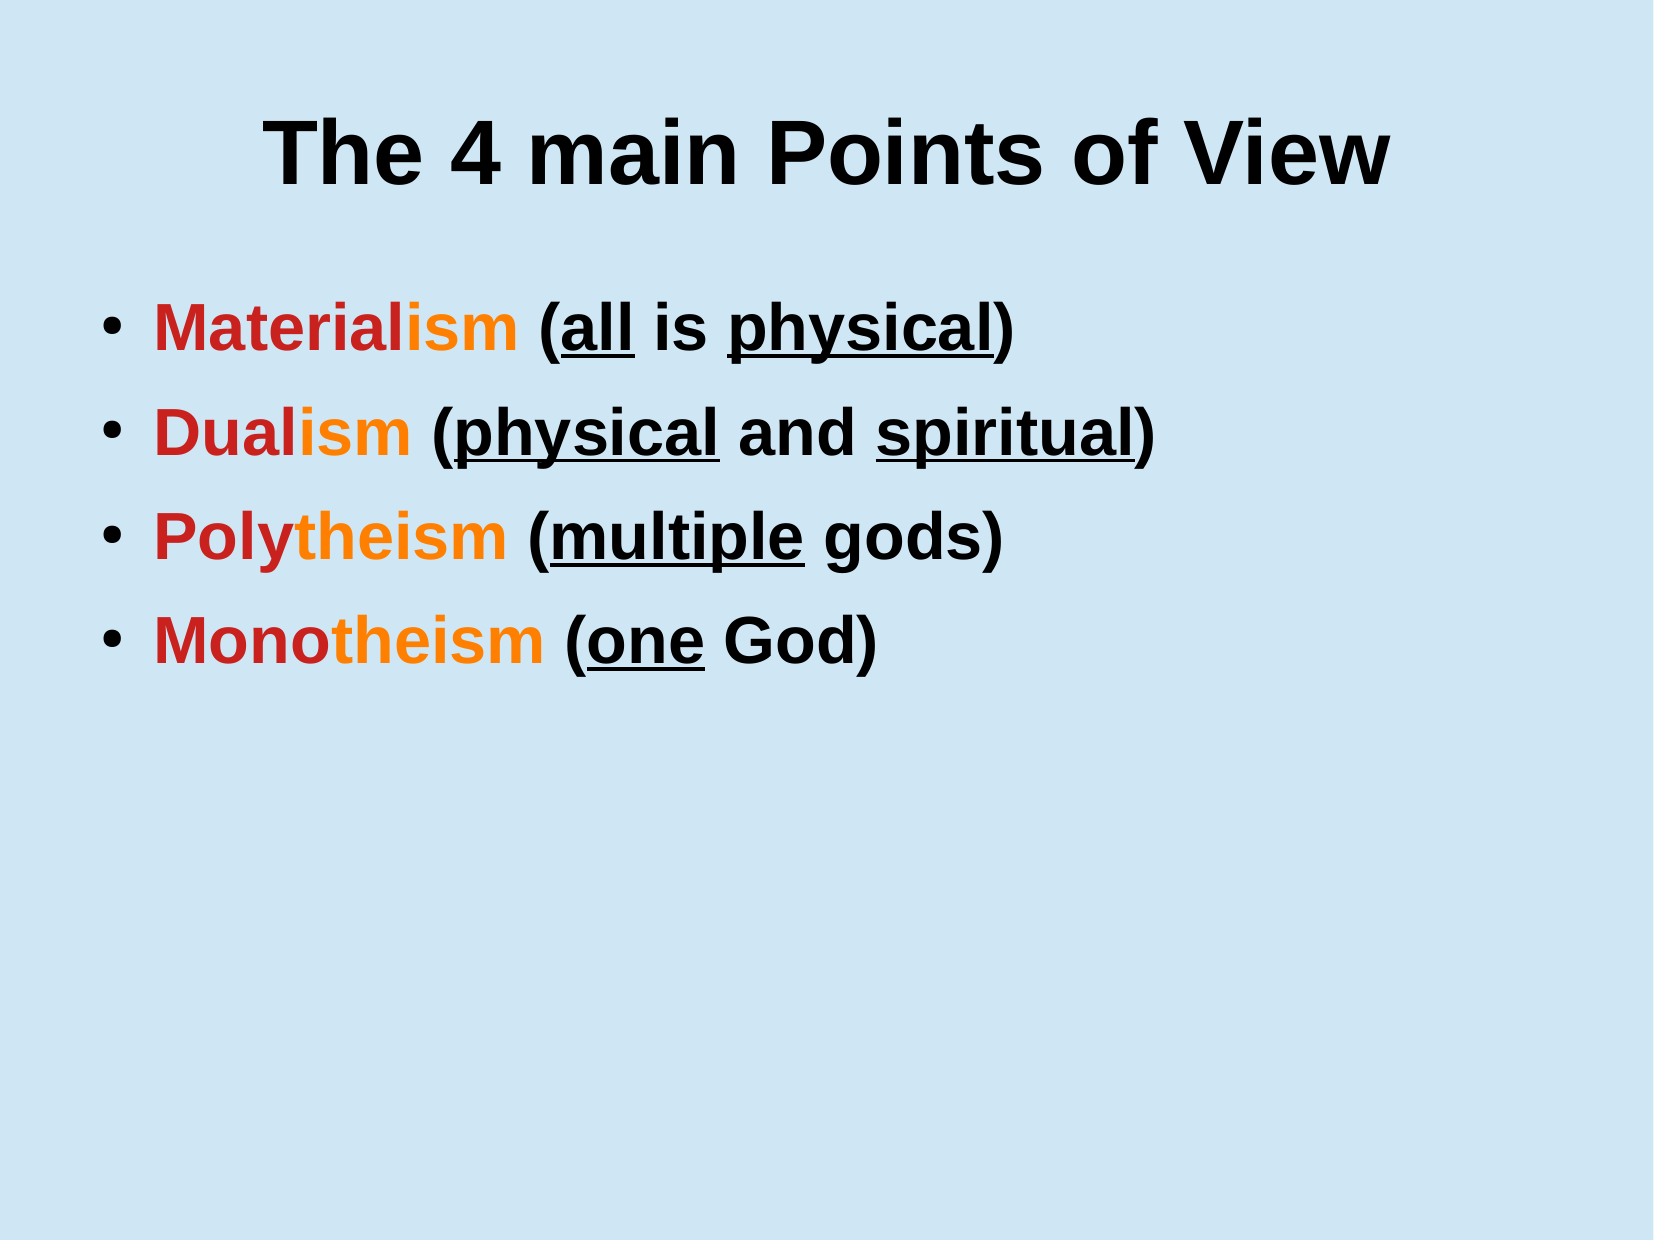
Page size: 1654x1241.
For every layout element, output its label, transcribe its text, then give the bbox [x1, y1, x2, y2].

title The 4 main Points of View [82, 49, 1571, 257]
list Materialism (all is physical) Dualism (physical and spiritual) Polytheism (multiple gods) Monotheism (one God) [82, 290, 1571, 1216]
